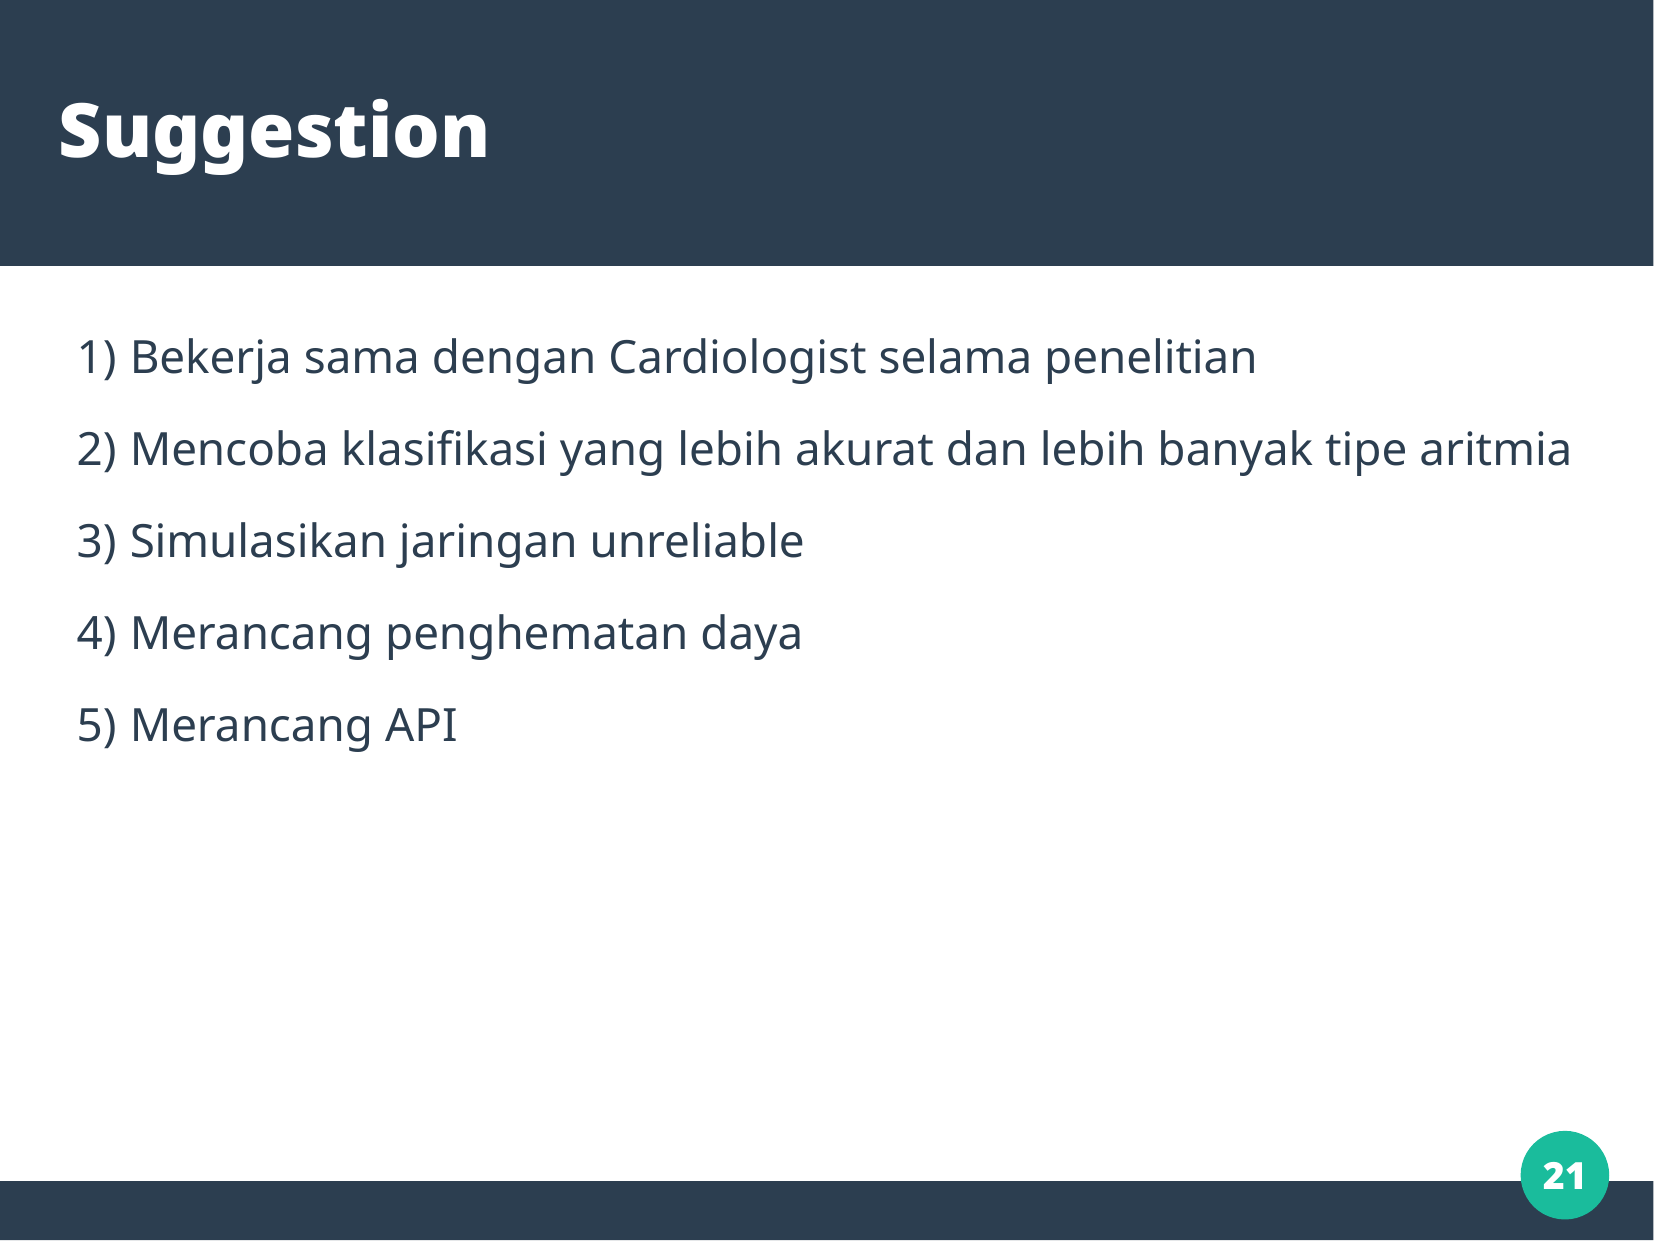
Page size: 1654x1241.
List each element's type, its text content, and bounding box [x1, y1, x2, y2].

title Suggestion [58, 49, 1595, 207]
list Bekerja sama dengan Cardiologist selama penelitian Mencoba klasifikasi yang lebih akurat dan lebih banyak tipe aritmia Simulasikan jaringan unreliable Merancang penghematan daya Merancang API [58, 324, 1595, 1152]
